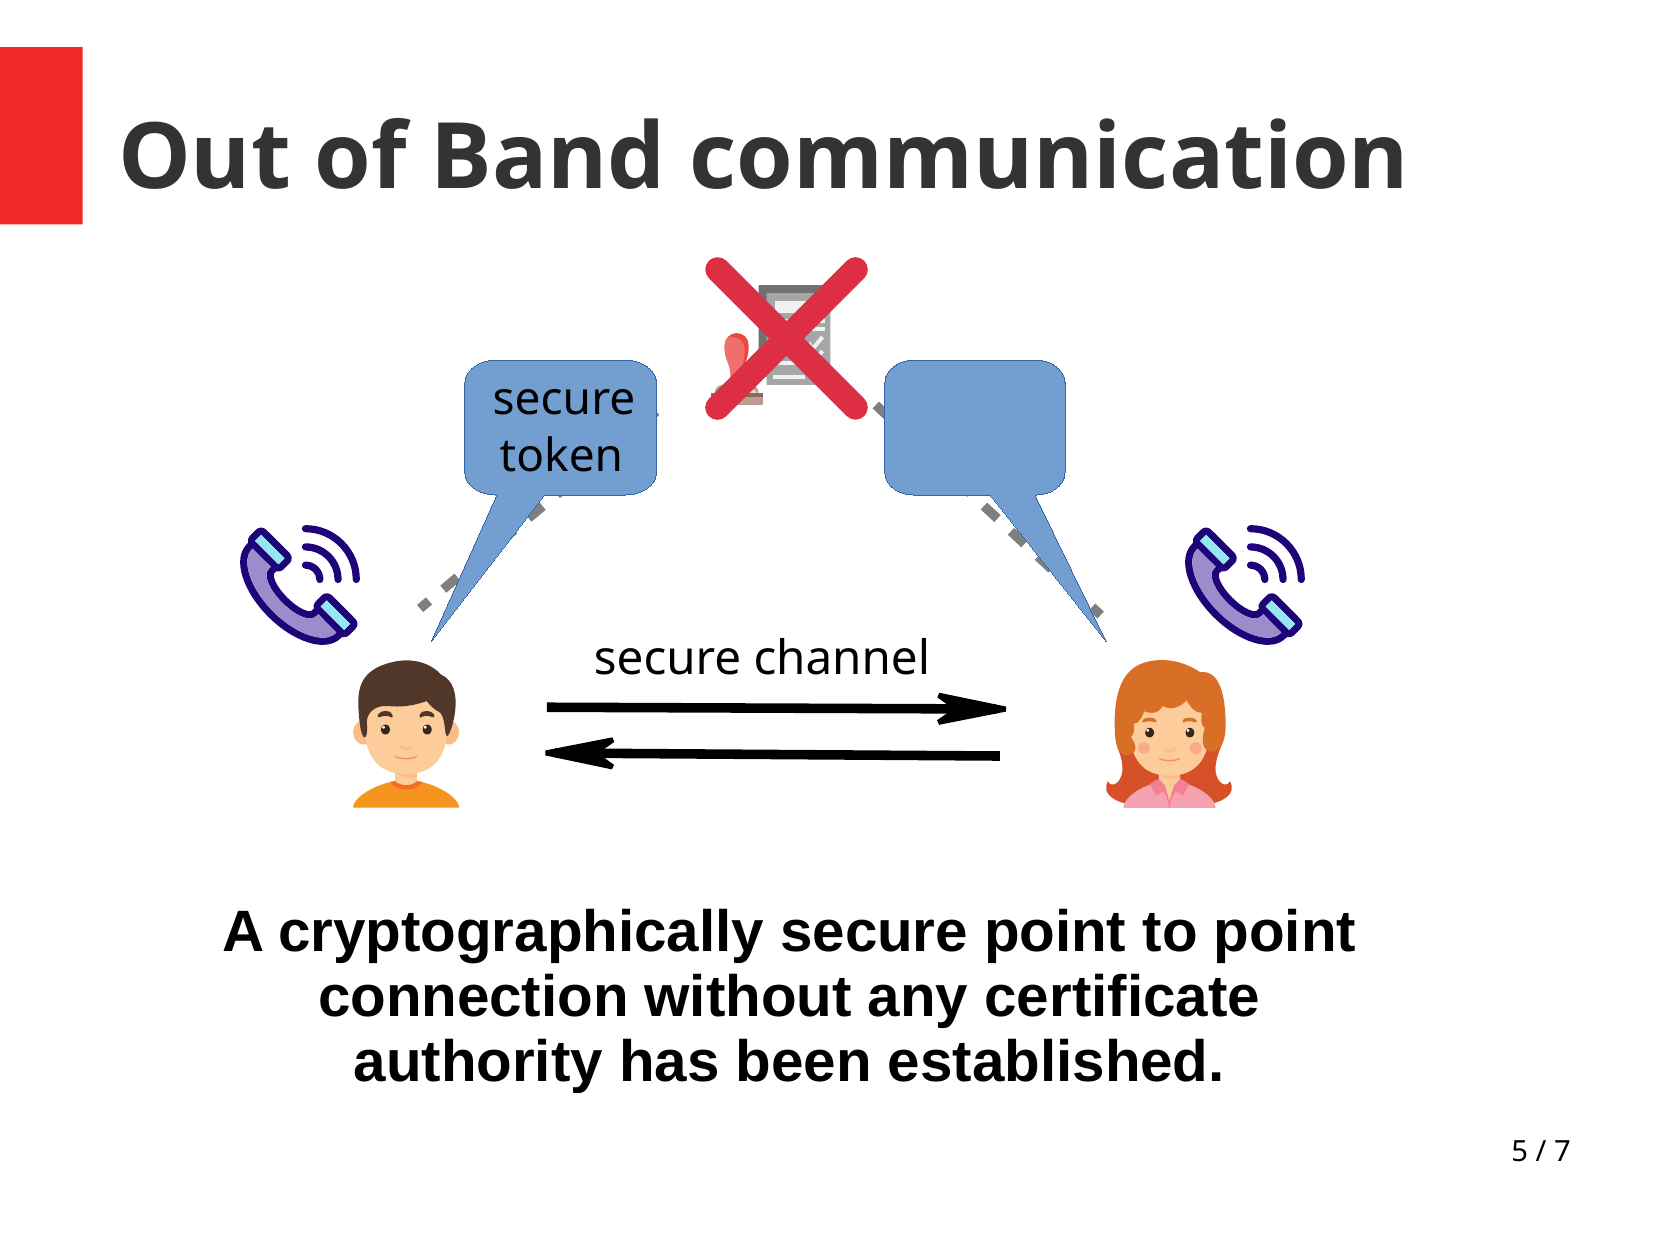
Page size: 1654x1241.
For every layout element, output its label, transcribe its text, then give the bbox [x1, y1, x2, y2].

picture [1185, 525, 1306, 646]
picture [332, 660, 481, 808]
text_box [648, 367, 657, 488]
title Out of Band communication [118, 49, 1571, 257]
text_box [884, 360, 1107, 642]
text_box A cryptographically secure point to point connection without any certificate authority has been established. [207, 890, 1393, 1166]
picture [1095, 660, 1243, 808]
picture [240, 525, 361, 646]
picture [1037, 420, 1081, 587]
text_box [431, 526, 521, 642]
picture [465, 257, 1081, 890]
